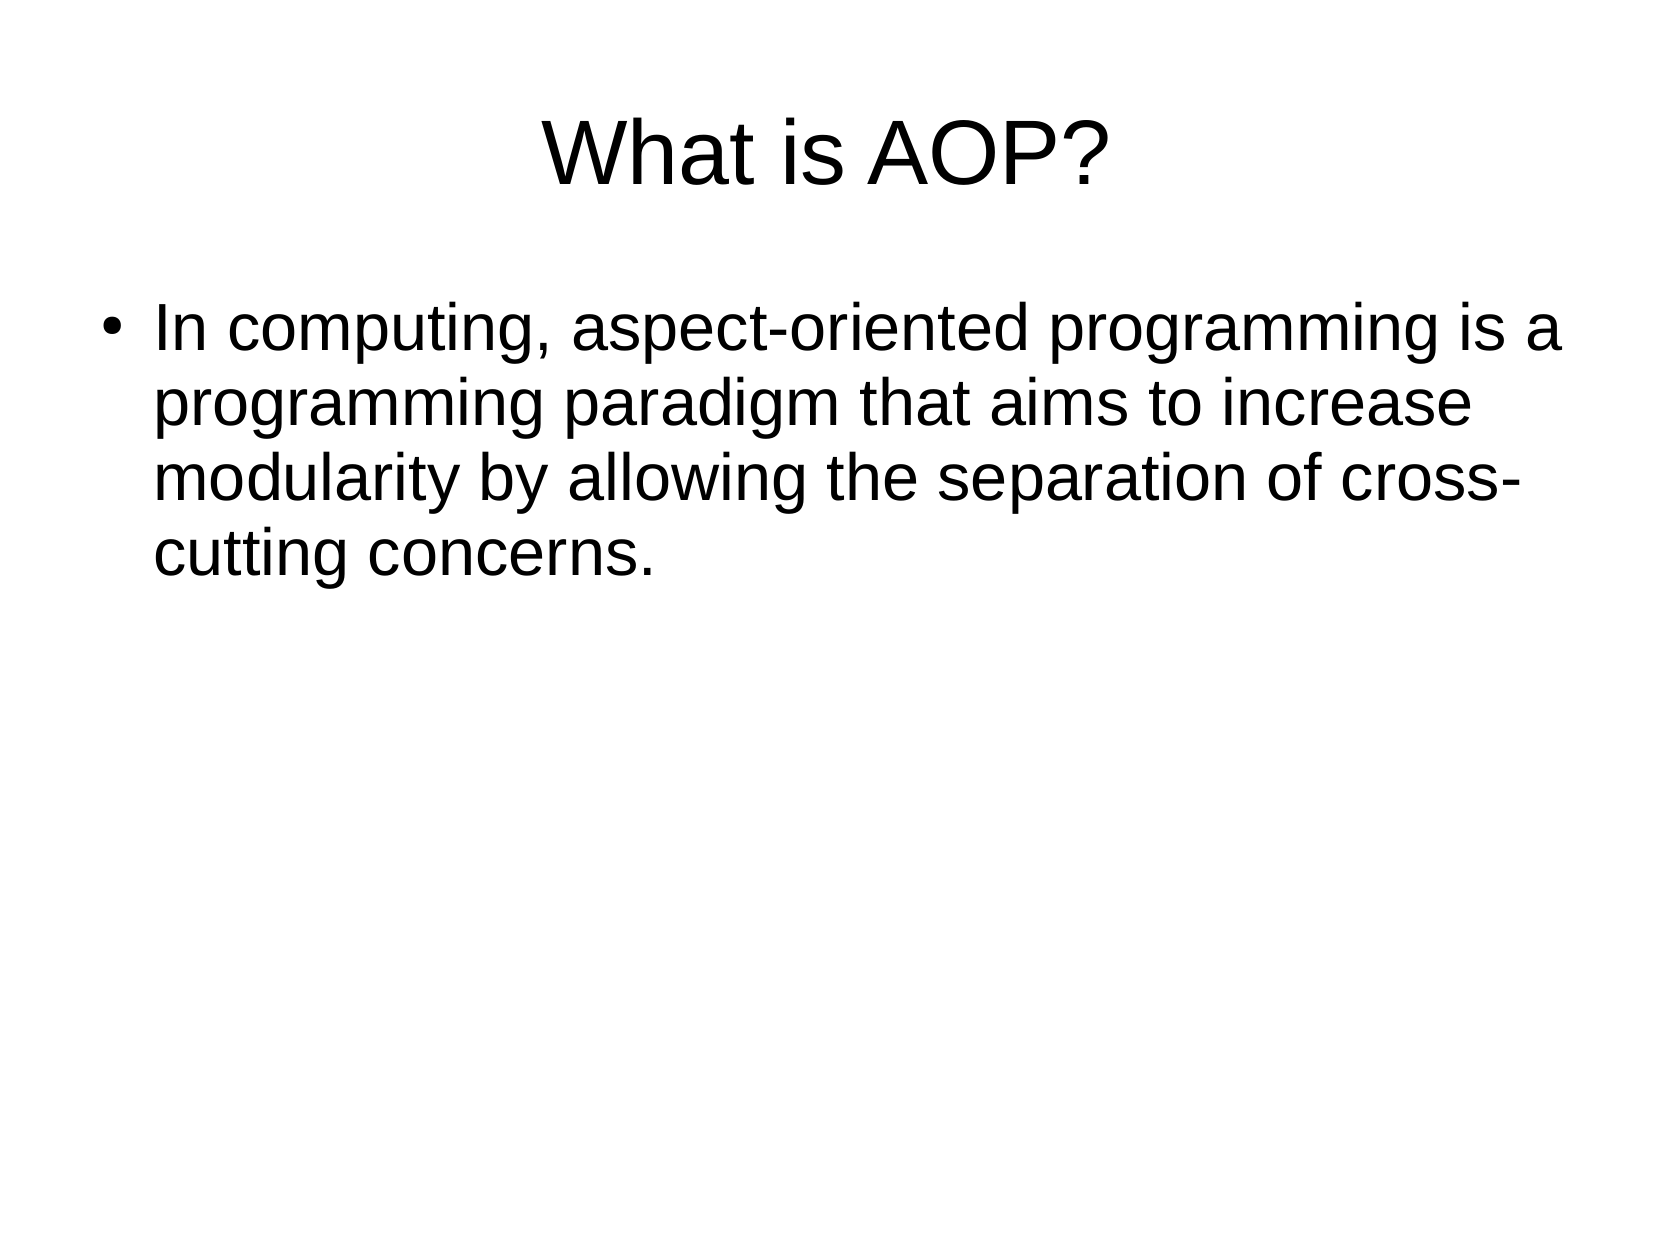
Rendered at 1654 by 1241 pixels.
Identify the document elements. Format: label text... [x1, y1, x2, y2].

title What is AOP? [82, 49, 1571, 257]
list In computing, aspect-oriented programming is a programming paradigm that aims to increase modularity by allowing the separation of cross-cutting concerns. [82, 290, 1571, 1109]
